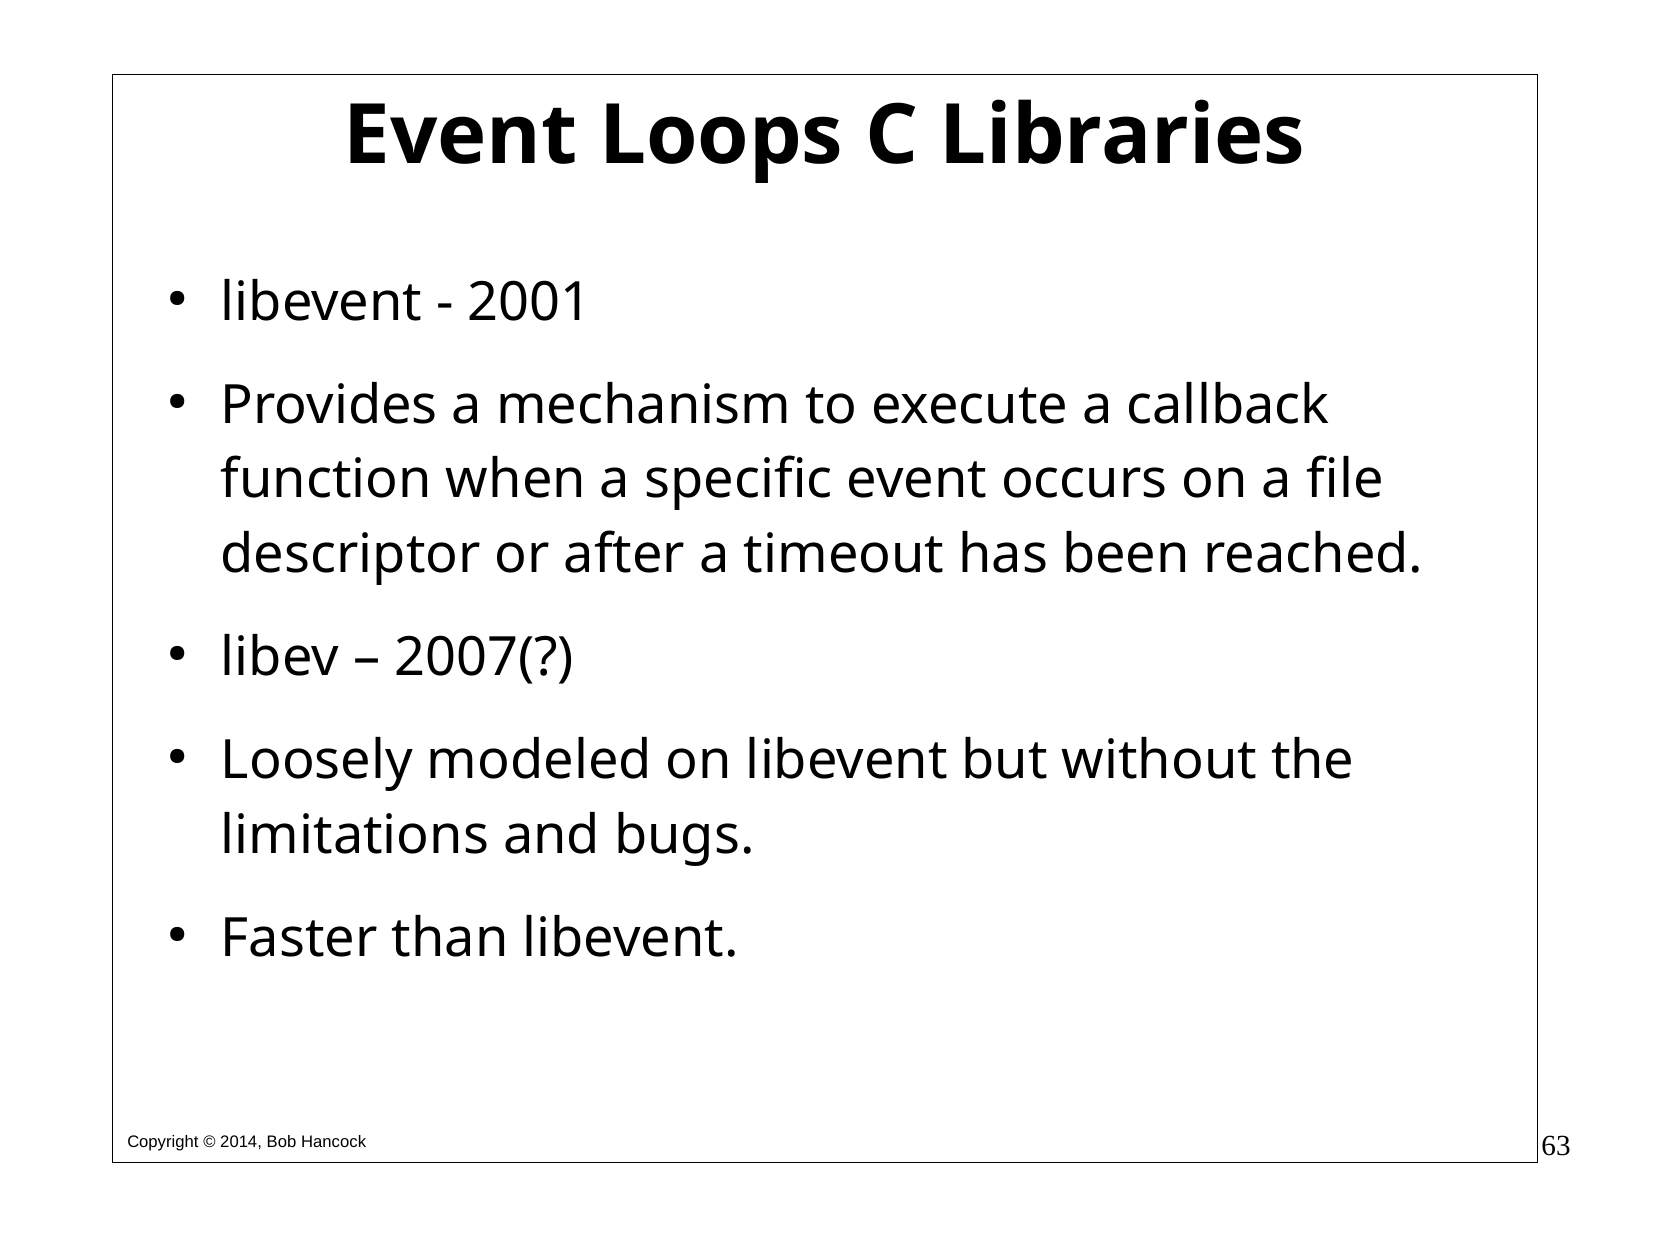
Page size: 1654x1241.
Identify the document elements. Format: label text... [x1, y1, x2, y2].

list libevent - 2001 Provides a mechanism to execute a callback function when a specific event occurs on a file descriptor or after a timeout has been reached. libev – 2007(?) Loosely modeled on libevent but without the limitations and bugs. Faster than libevent. [150, 262, 1501, 1126]
title Event Loops C Libraries [112, 75, 1538, 188]
text_box Copyright © 2014, Bob Hancock [112, 1125, 382, 1159]
